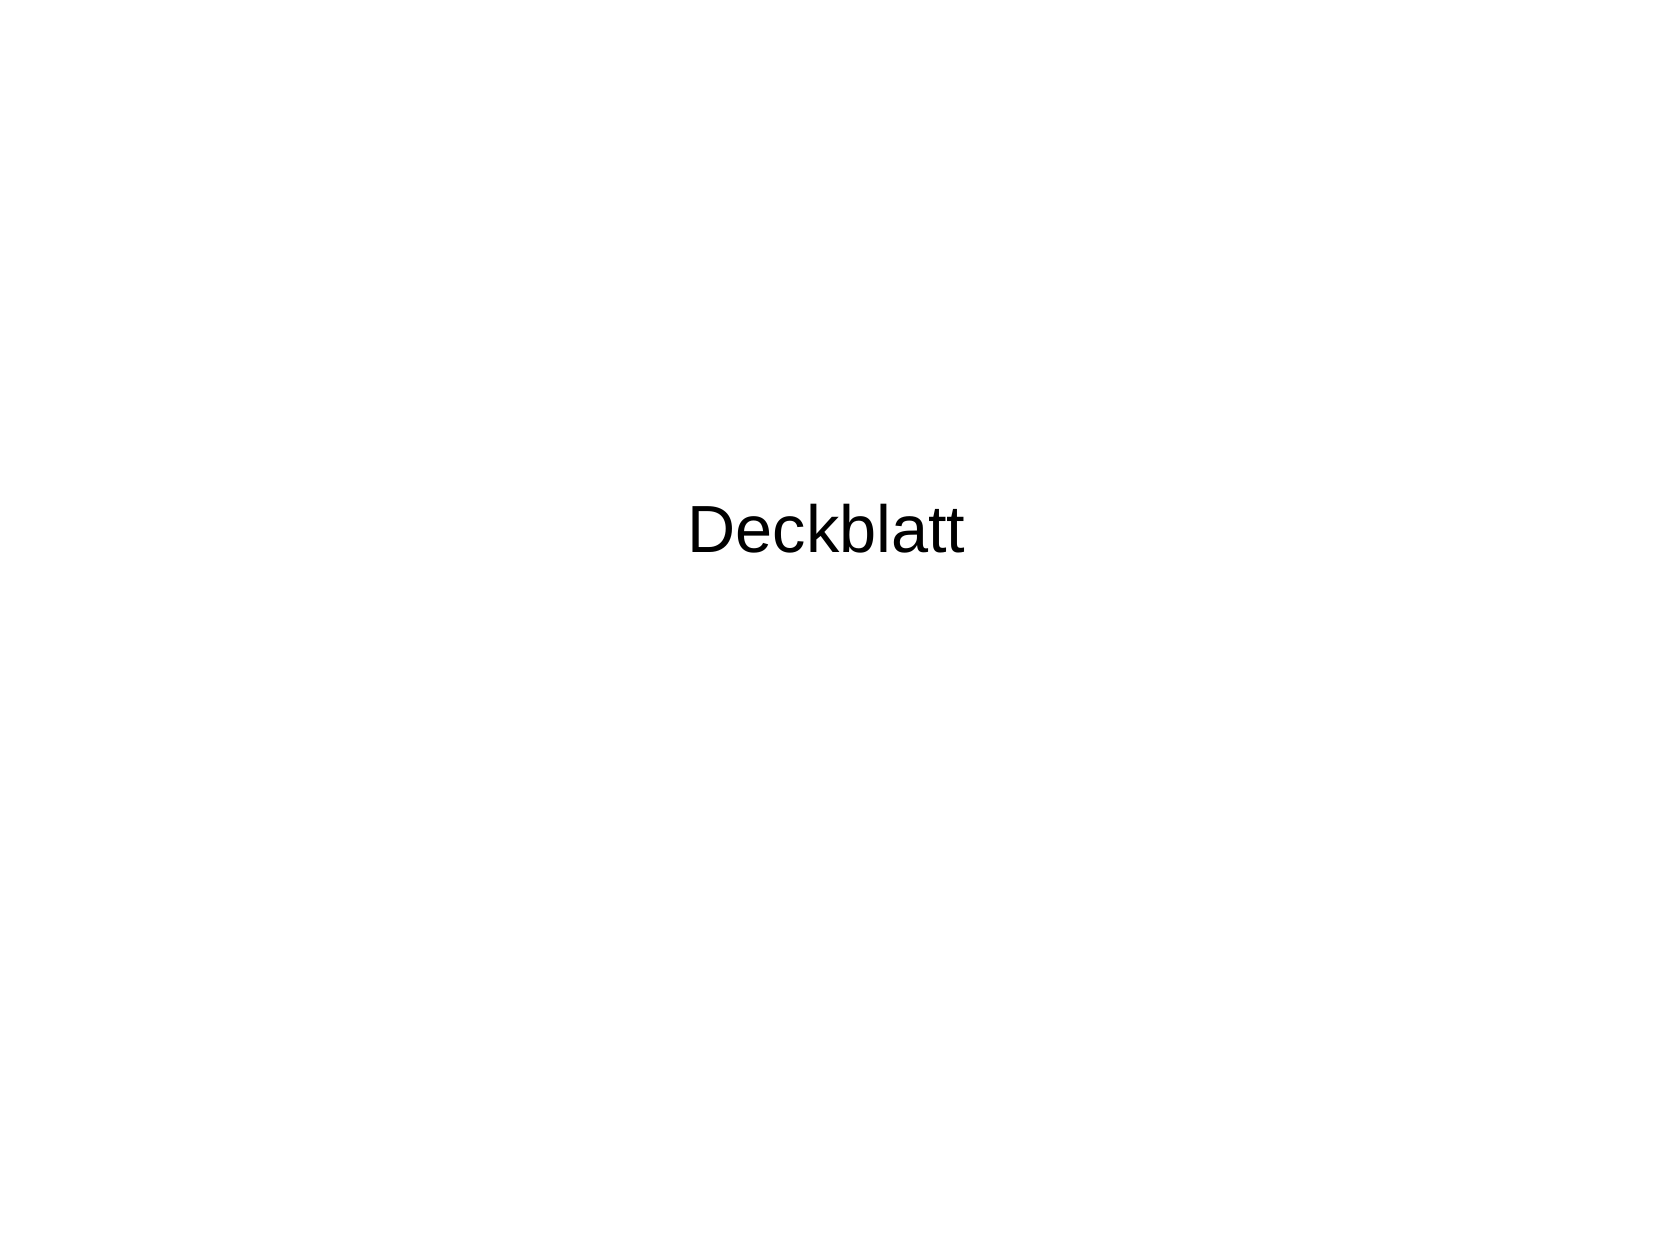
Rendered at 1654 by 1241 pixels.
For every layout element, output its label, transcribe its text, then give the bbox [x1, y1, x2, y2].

subtitle Deckblatt [82, 49, 1571, 1010]
